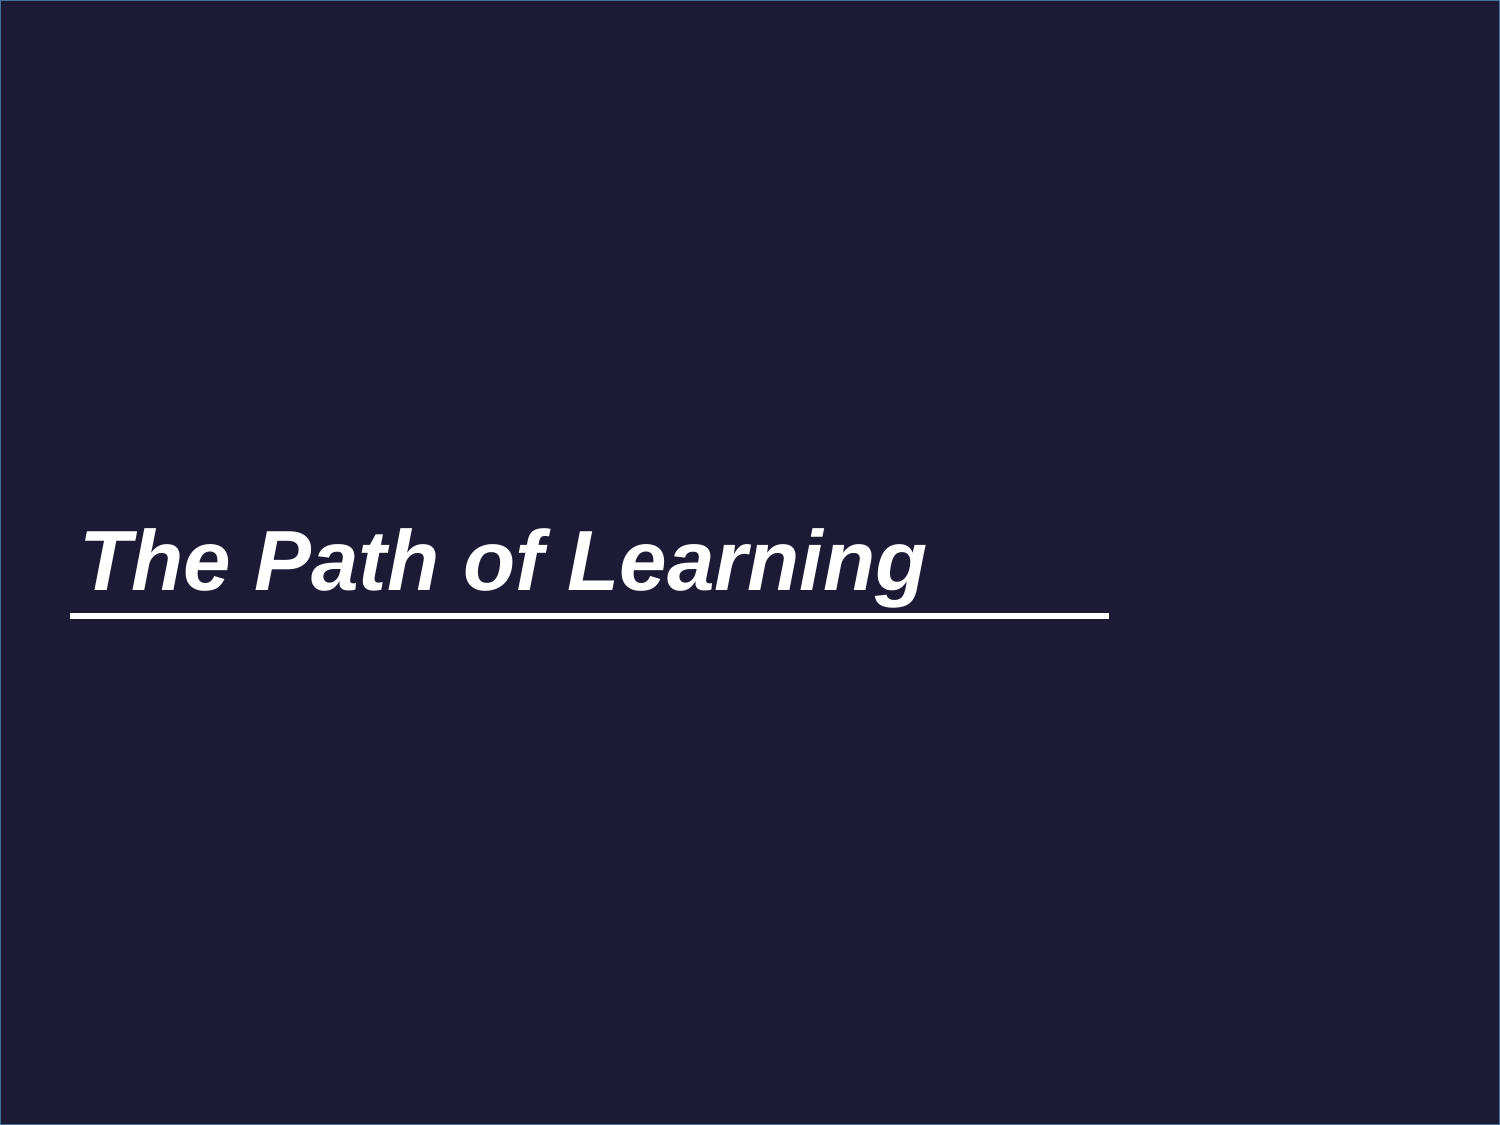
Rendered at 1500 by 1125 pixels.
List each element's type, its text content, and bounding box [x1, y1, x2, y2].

title The Path of Learning [64, 484, 1415, 628]
